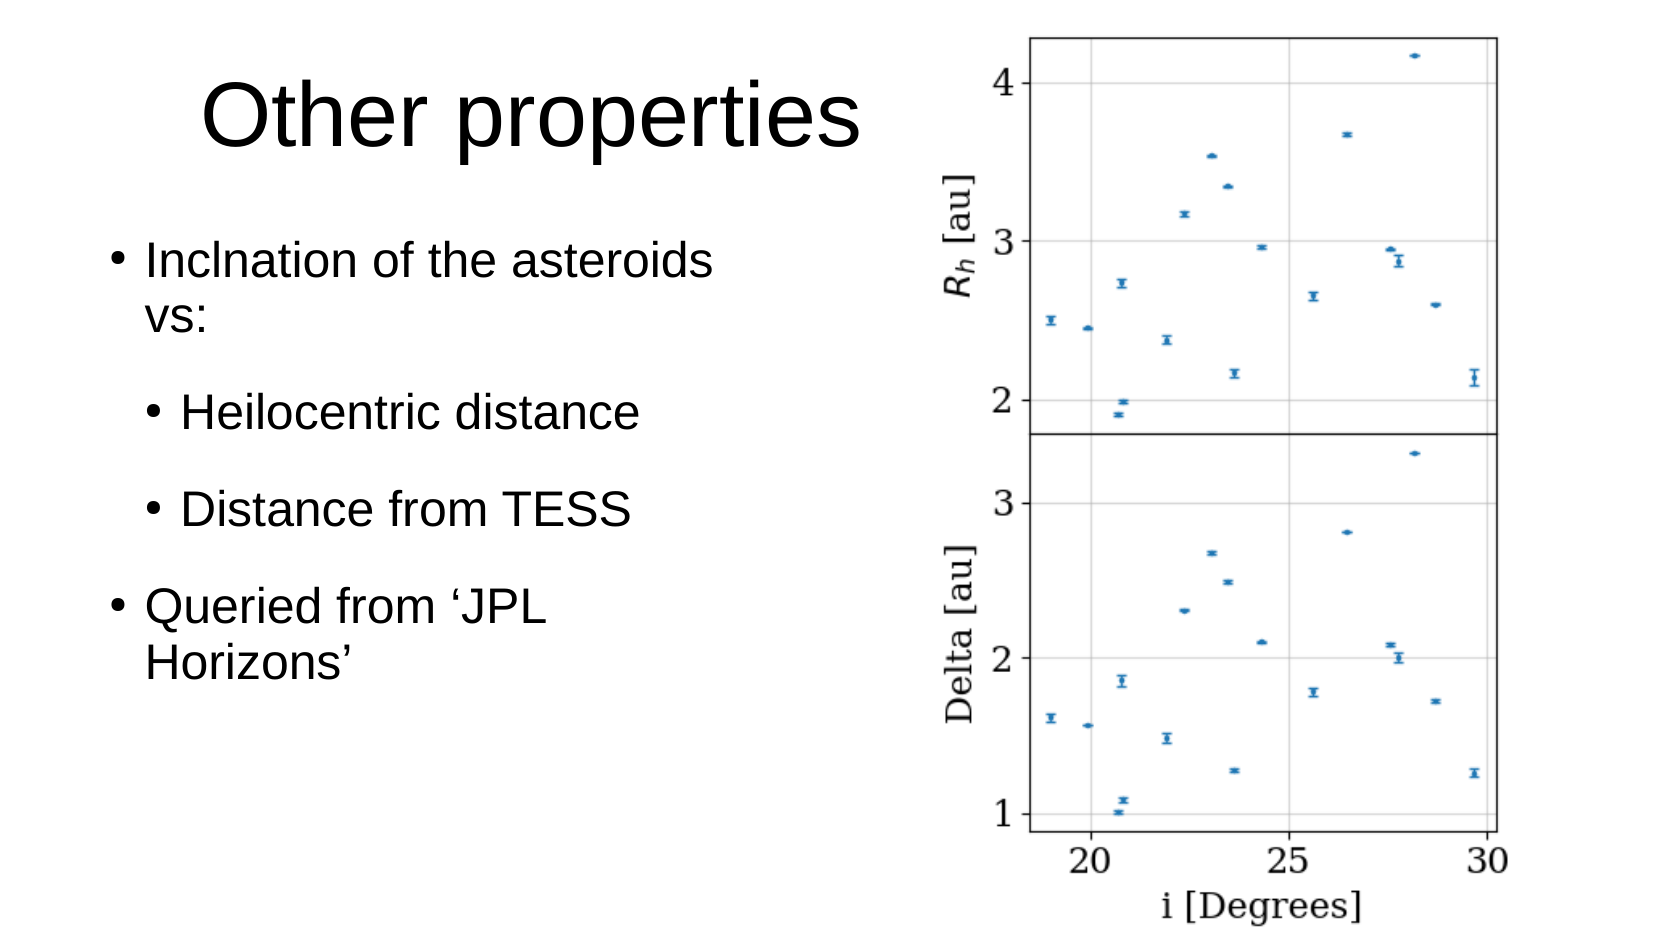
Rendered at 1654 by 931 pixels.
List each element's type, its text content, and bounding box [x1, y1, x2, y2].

title Other properties [82, 37, 904, 193]
text_box Inclnation of the asteroids vs: Heilocentric distance Distance from TESS Queried from ‘JPL Horizons’ [94, 224, 733, 698]
picture [904, 0, 1548, 931]
